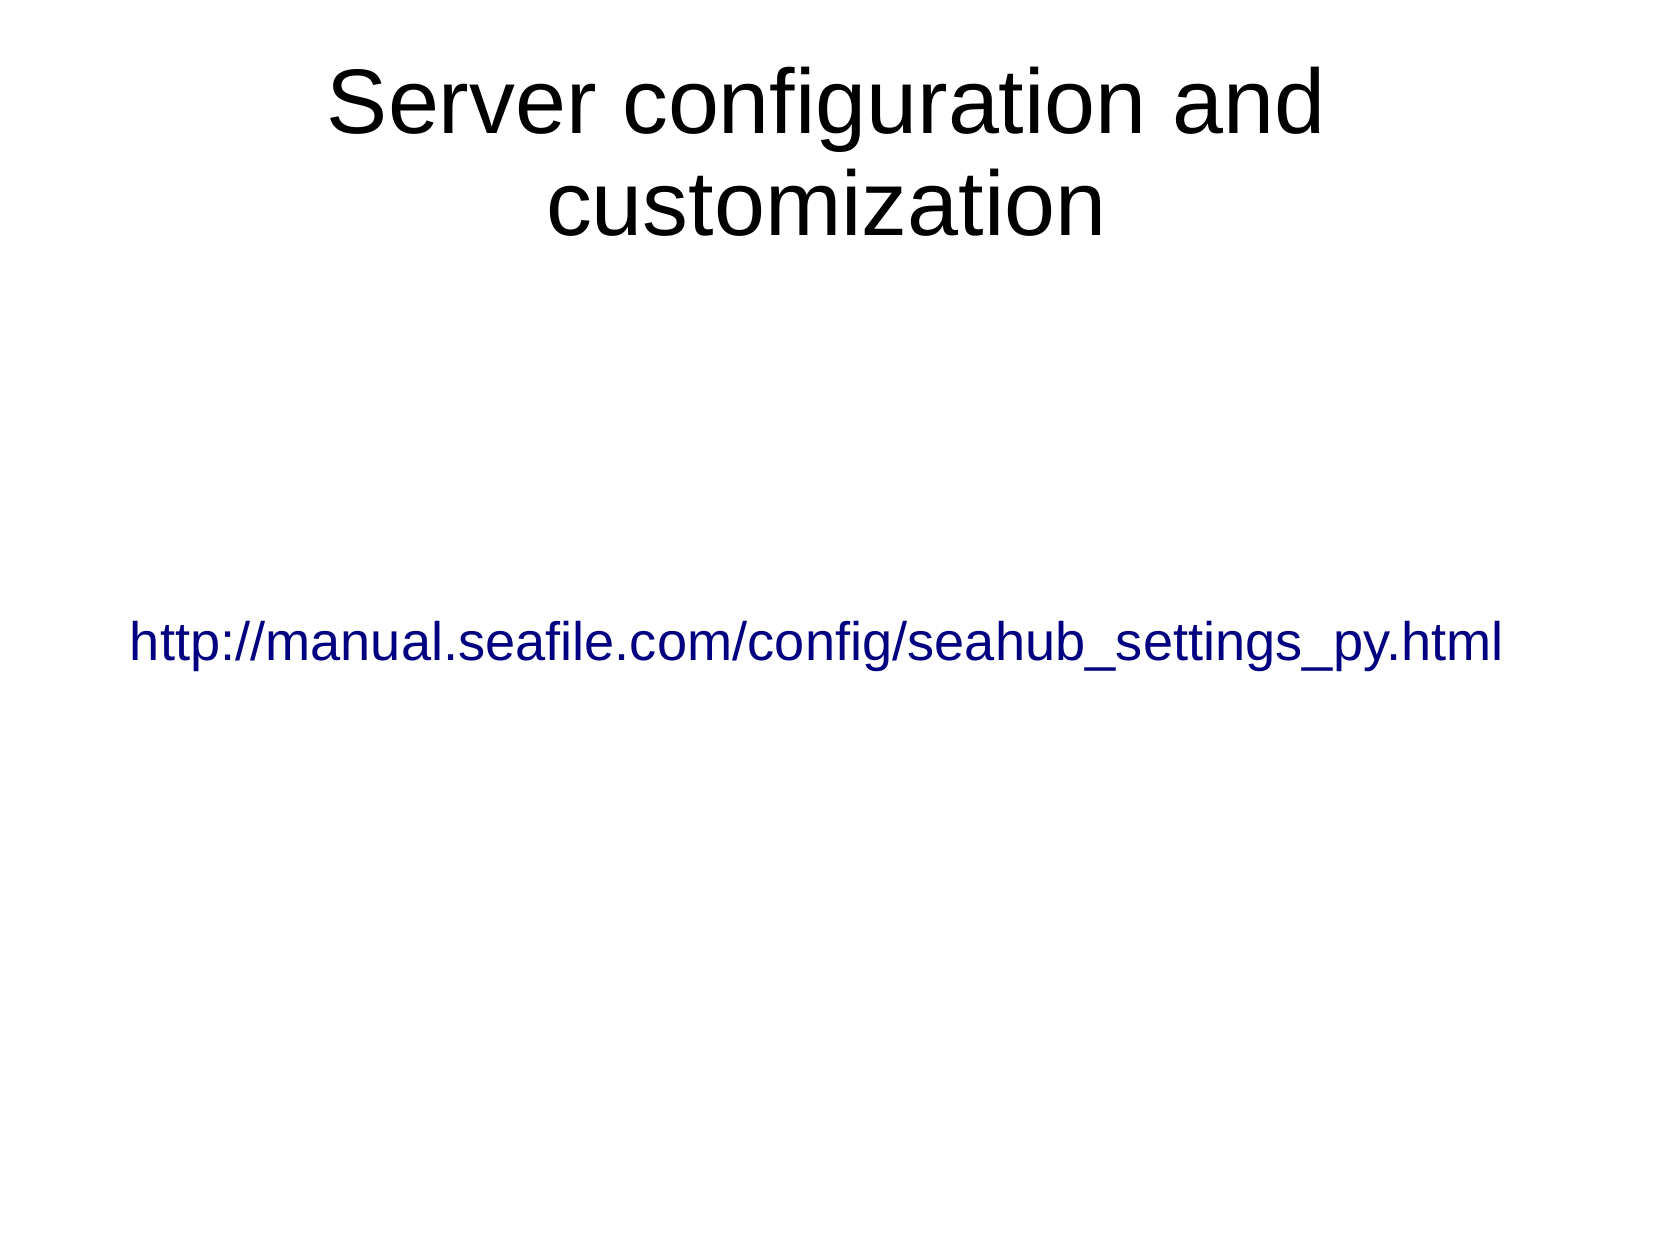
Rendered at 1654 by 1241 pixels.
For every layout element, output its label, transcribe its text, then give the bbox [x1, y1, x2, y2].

title Server configuration and customization [82, 49, 1571, 257]
list http://manual.seafile.com/config/seahub_settings_py.html [59, 402, 1595, 1123]
